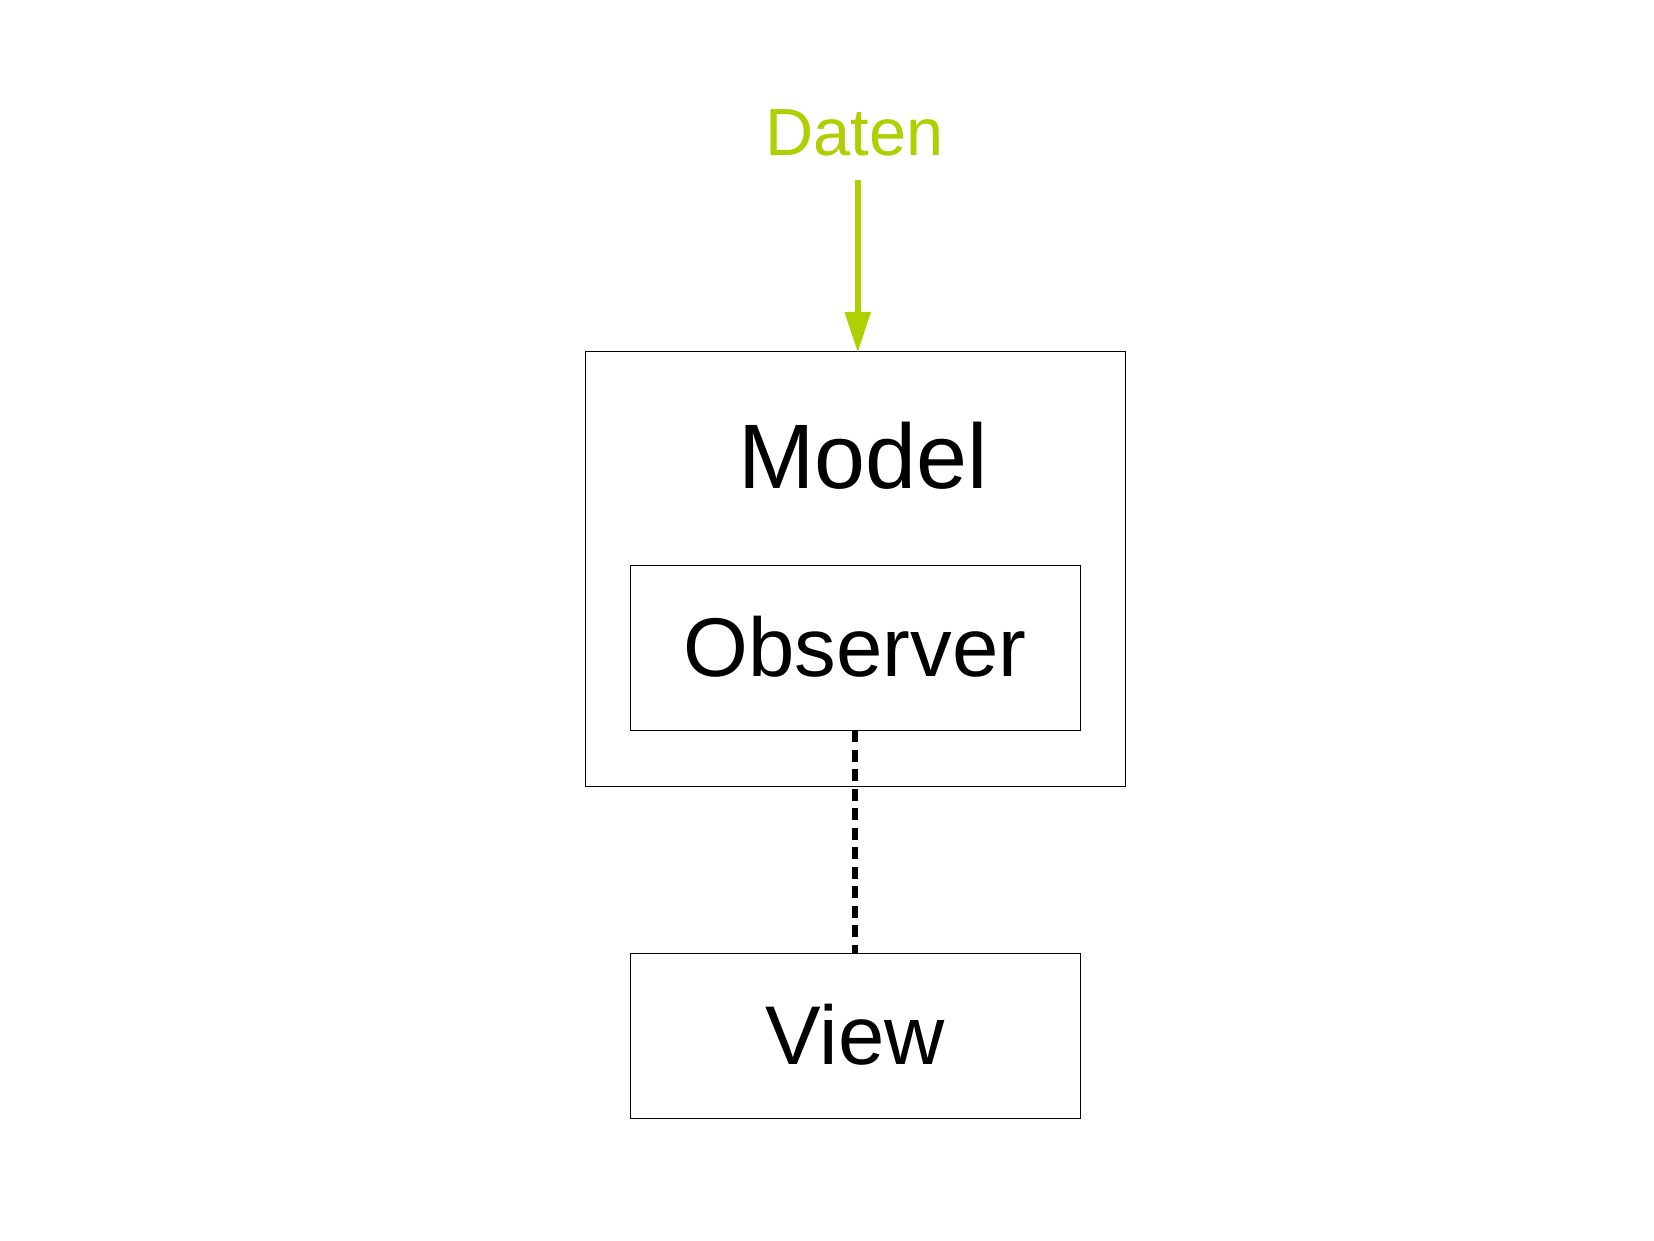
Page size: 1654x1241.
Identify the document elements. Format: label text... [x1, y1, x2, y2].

text_box View [630, 953, 1081, 1119]
text_box Observer [630, 565, 1081, 731]
text_box Daten [750, 87, 959, 177]
text_box Model [723, 398, 1004, 516]
